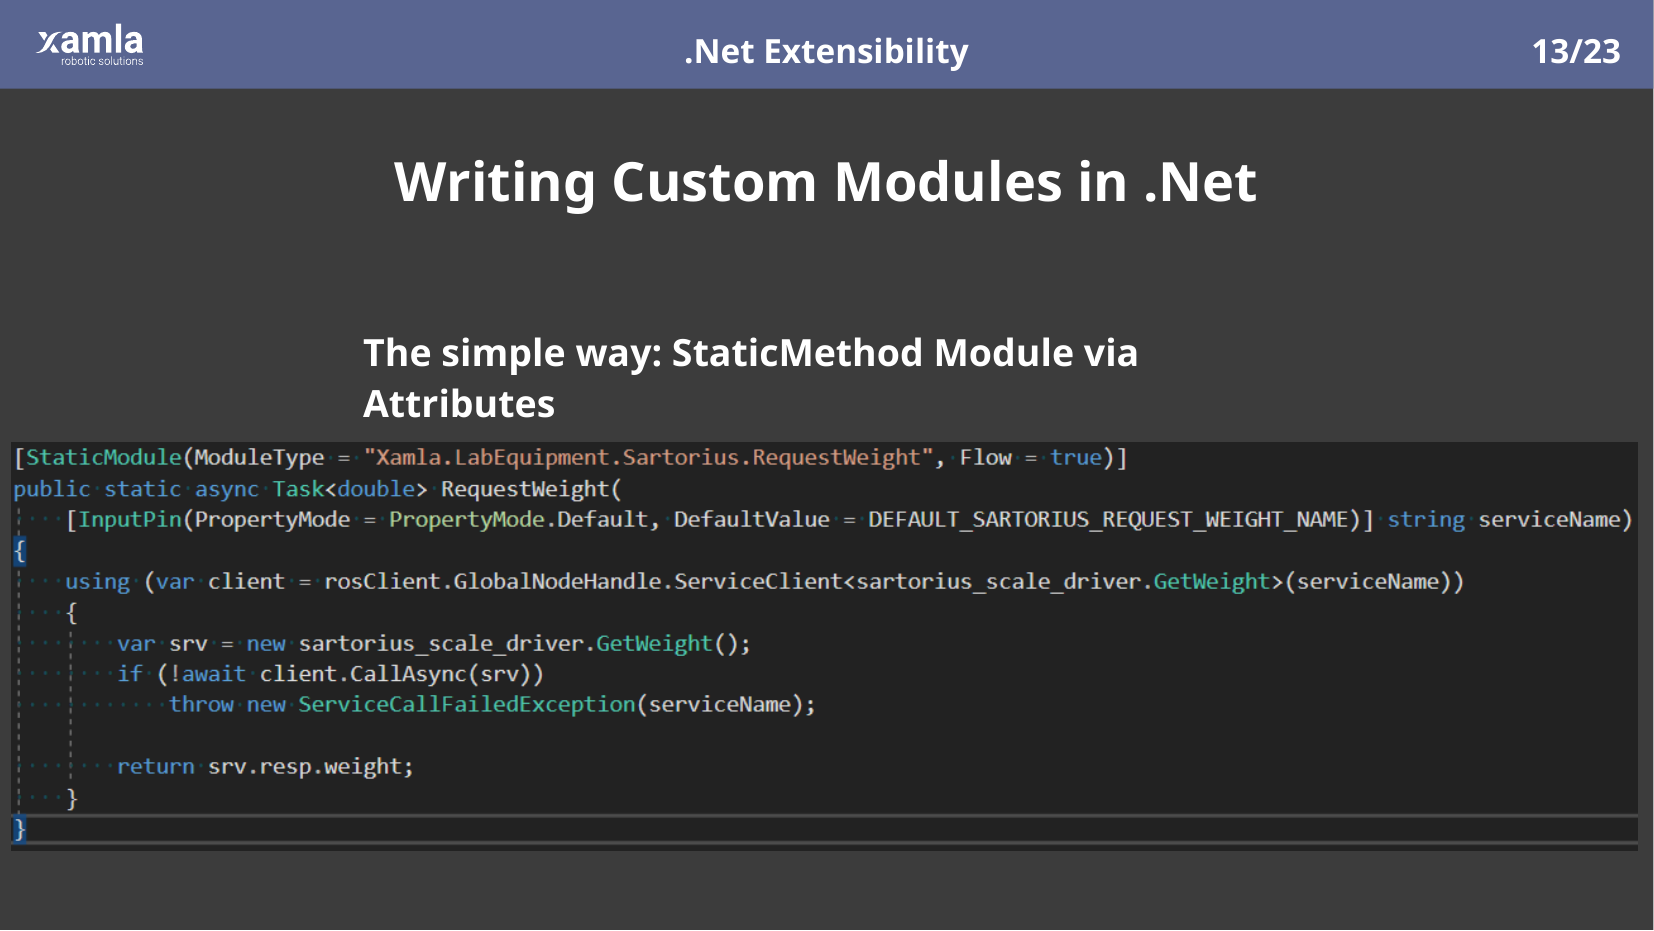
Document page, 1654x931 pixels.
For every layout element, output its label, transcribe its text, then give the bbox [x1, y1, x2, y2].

text_box .Net Extensibility [296, 20, 1357, 83]
text_box Writing Custom Modules in .Net [188, 135, 1465, 228]
picture [35, 23, 143, 65]
text_box 13/23 [1511, 20, 1636, 83]
picture [11, 442, 1638, 851]
text_box The simple way: StaticMethod Module via Attributes [312, 318, 1341, 422]
text_box [0, 0, 1654, 89]
